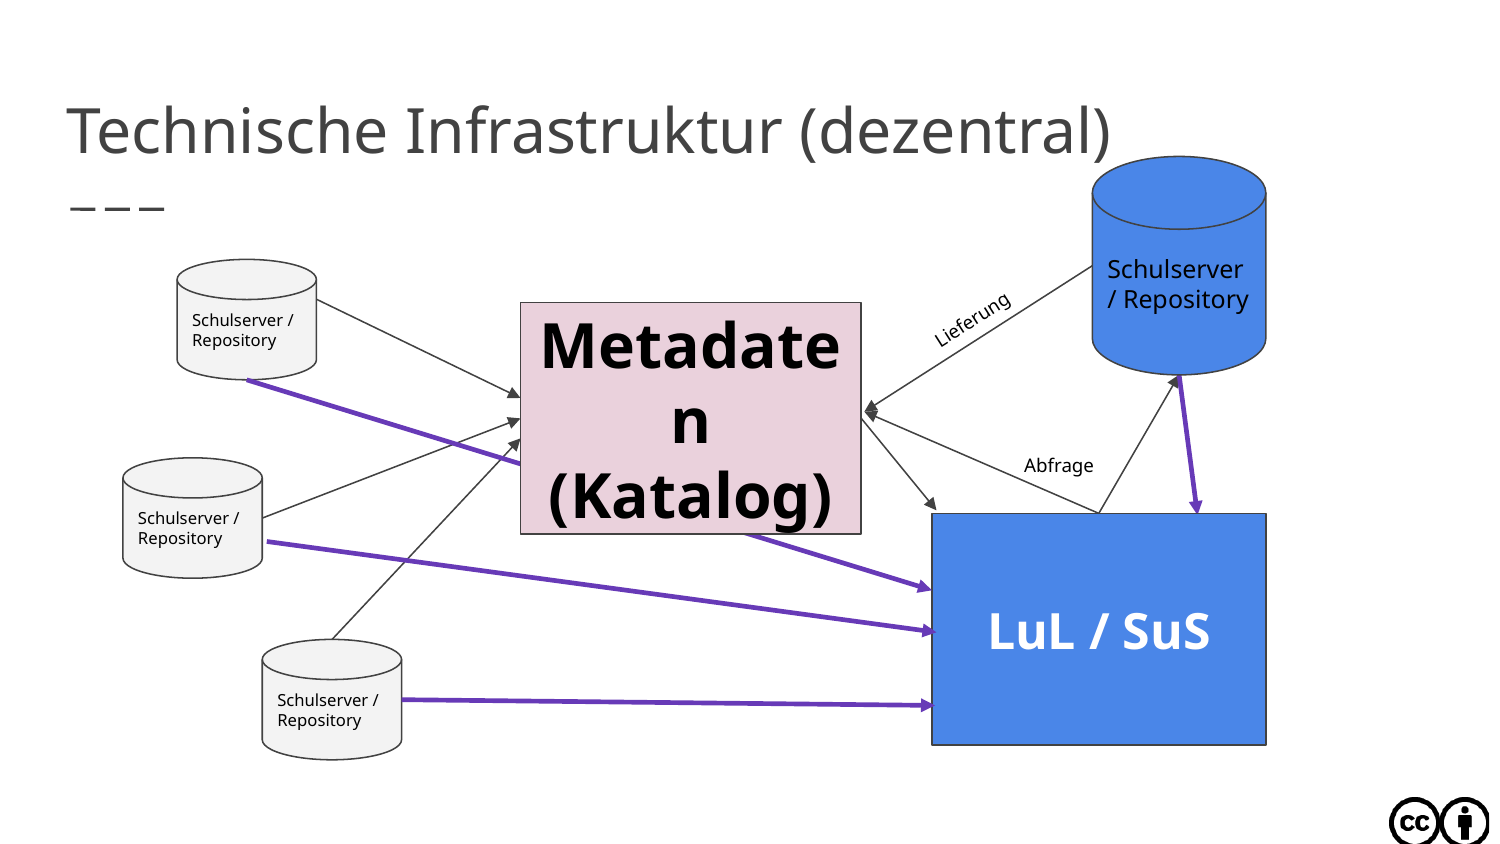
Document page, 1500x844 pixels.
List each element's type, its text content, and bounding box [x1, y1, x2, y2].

text_box Schulserver / Repository [262, 639, 402, 760]
text_box Schulserver / Repository [1092, 156, 1266, 375]
text_box Lieferung [911, 255, 1043, 353]
text_box Schulserver / Repository [122, 457, 263, 579]
picture [1389, 797, 1490, 844]
text_box Abfrage [1009, 438, 1149, 490]
text_box LuL / SuS [931, 513, 1266, 746]
title Technische Infrastruktur (dezentral) [51, 61, 1449, 182]
text_box Schulserver / Repository [177, 259, 317, 380]
text_box Metadaten (Katalog) [520, 302, 862, 535]
